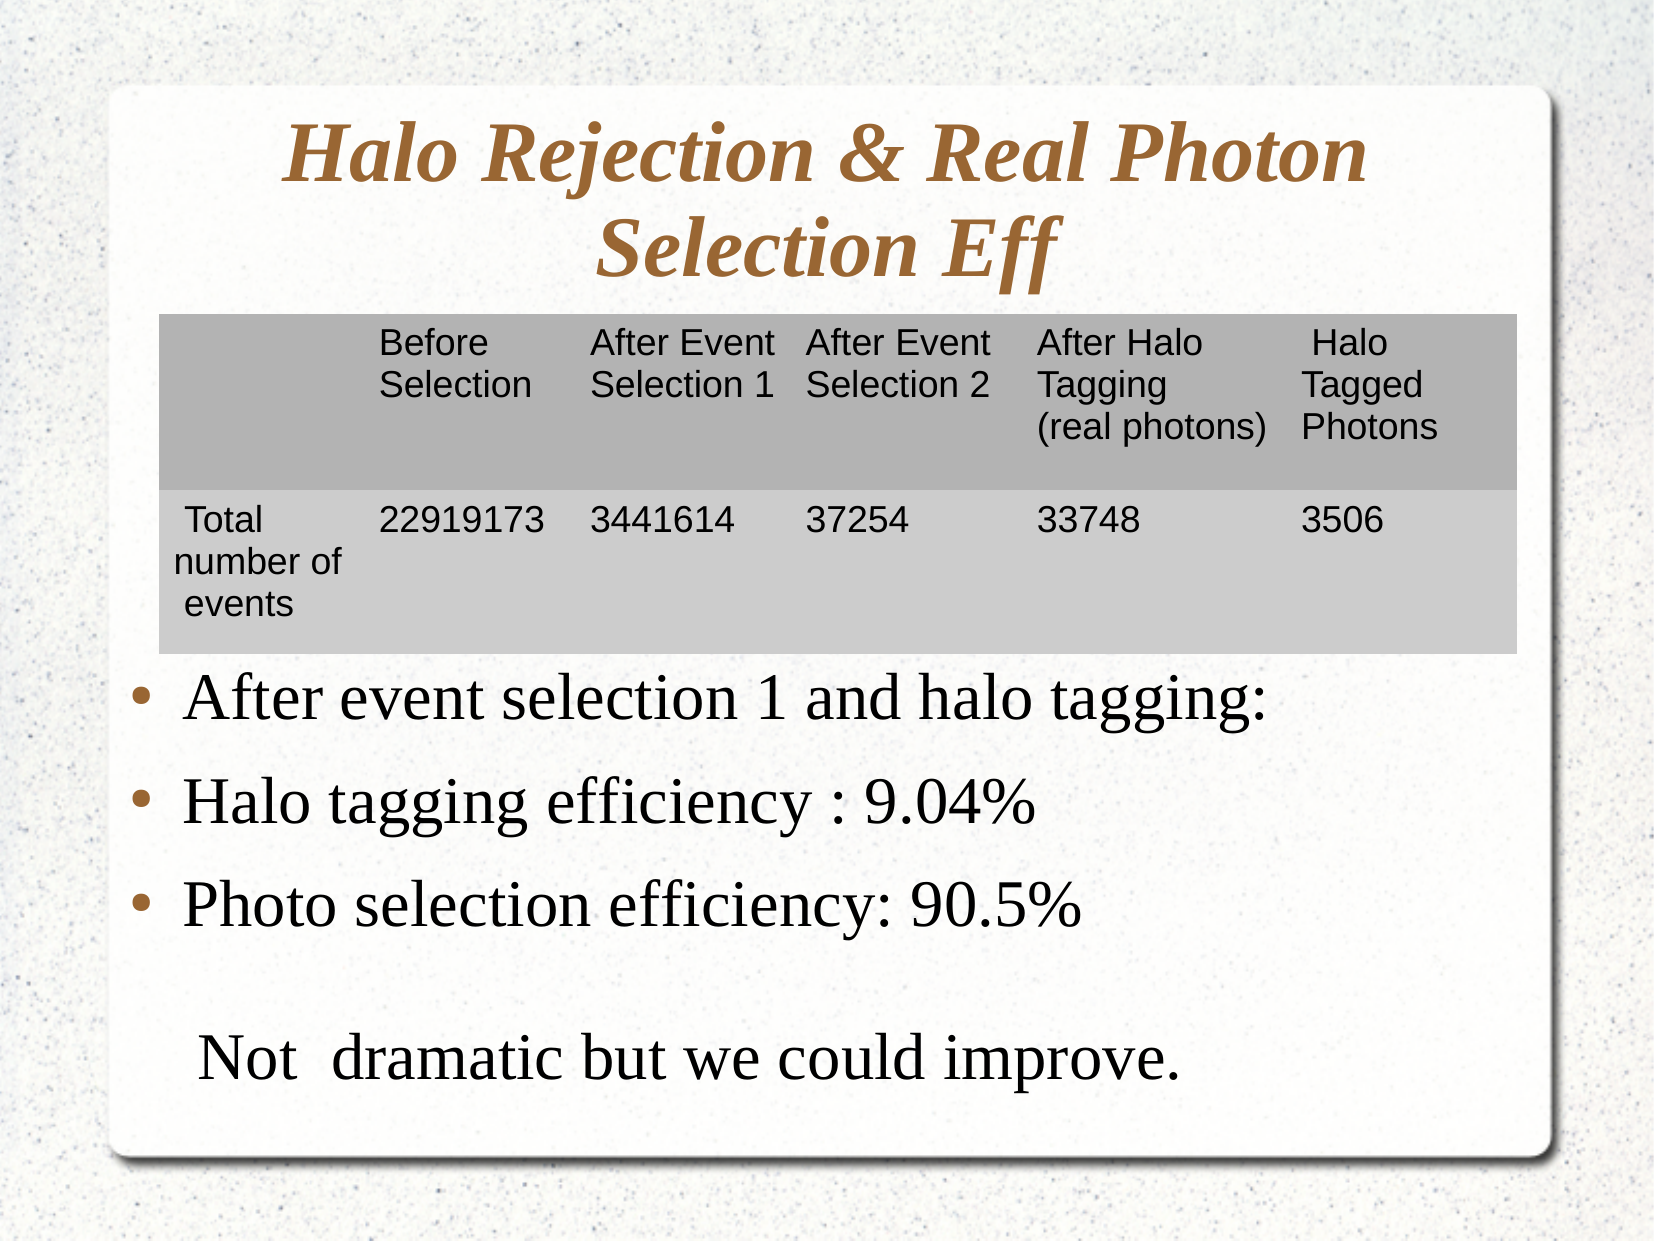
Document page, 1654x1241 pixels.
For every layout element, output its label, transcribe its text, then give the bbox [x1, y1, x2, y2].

table_header Before Selection [364, 314, 575, 490]
table_header [159, 314, 364, 490]
table_cell 3506 [1286, 490, 1517, 654]
table_cell 22919173 [364, 490, 575, 654]
table_cell 37254 [791, 490, 1022, 654]
table_cell 3441614 [575, 490, 791, 654]
table_header Halo Tagged Photons [1286, 314, 1517, 490]
list After event selection 1 and halo tagging: Halo tagging efficiency : 9.04% Photo selection efficiency: 90.5% [111, 660, 1471, 946]
table_header After Event Selection 1 [575, 314, 791, 490]
picture [0, 0, 1654, 1241]
table_cell 33748 [1022, 490, 1286, 654]
title Halo Rejection & Real Photon Selection Eff [118, 96, 1536, 304]
table_header After Event Selection 2 [791, 314, 1022, 490]
list Not dramatic but we could improve. [126, 1019, 1486, 1111]
table_header After Halo Tagging (real photons) [1022, 314, 1286, 490]
table_cell Total number of events [159, 490, 364, 654]
